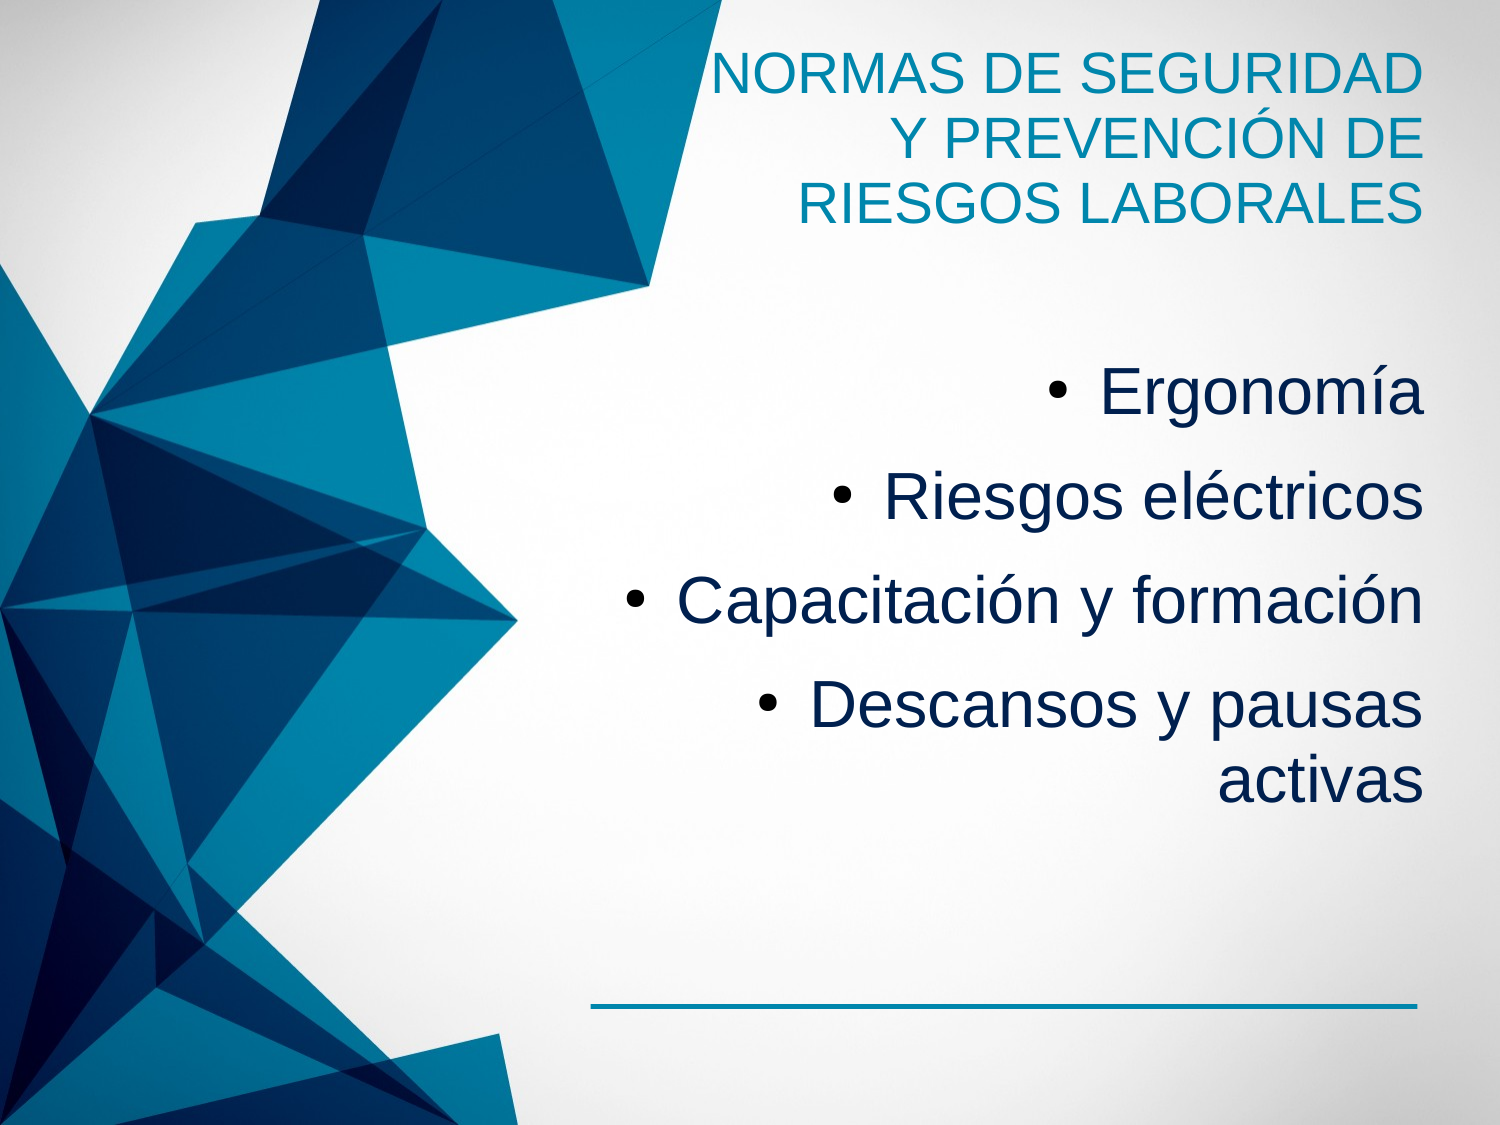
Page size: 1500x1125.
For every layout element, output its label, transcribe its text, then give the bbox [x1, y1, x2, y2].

title NORMAS DE SEGURIDAD Y PREVENCIÓN DE RIESGOS LABORALES [708, 41, 1425, 236]
picture [0, 0, 1500, 1125]
list Ergonomía Riesgos eléctricos Capacitación y formación Descansos y pausas activas [590, 354, 1425, 945]
